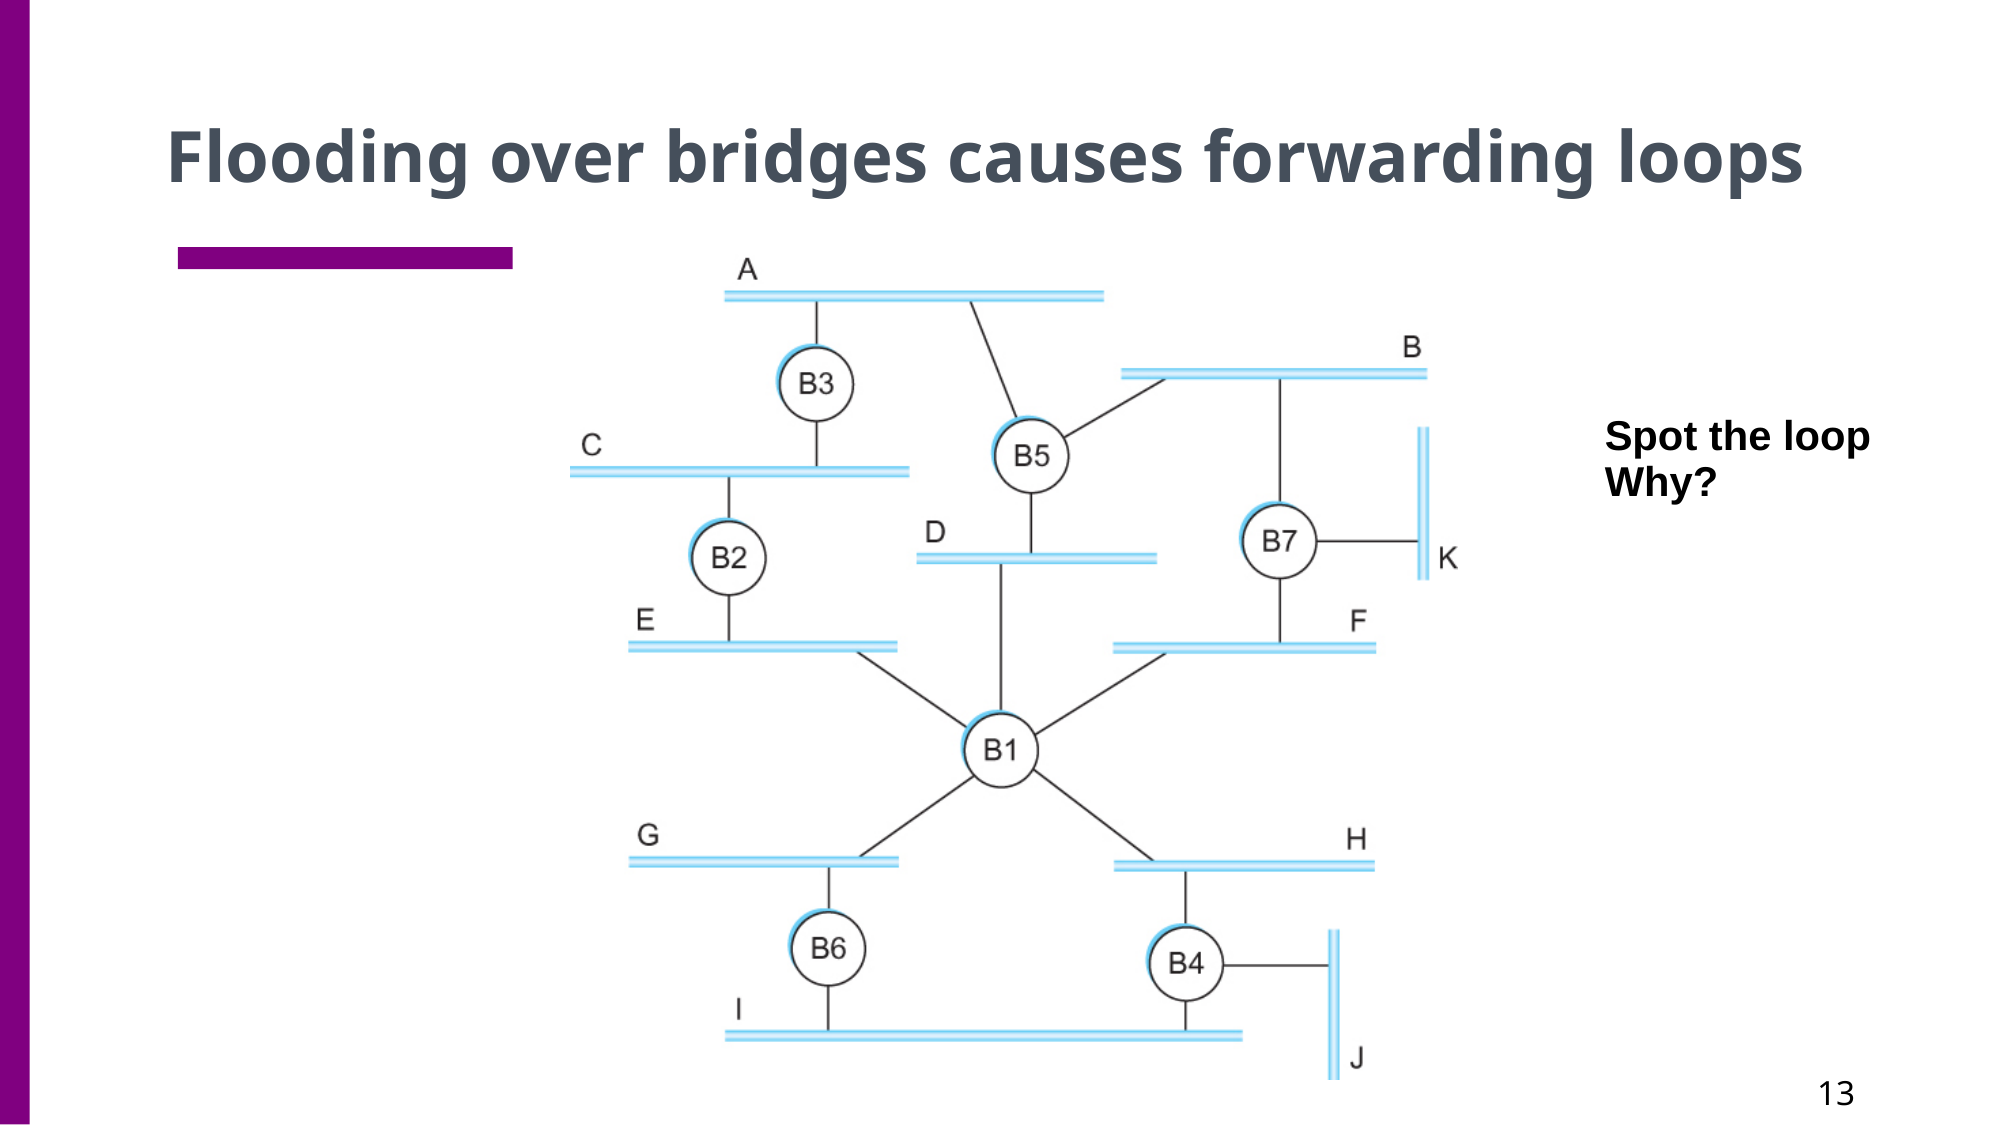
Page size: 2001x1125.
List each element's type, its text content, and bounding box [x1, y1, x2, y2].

text_box Spot the loop Why? [1590, 404, 1887, 513]
picture [570, 254, 1458, 1081]
text_box Flooding over bridges causes forwarding loops [151, 0, 1849, 212]
